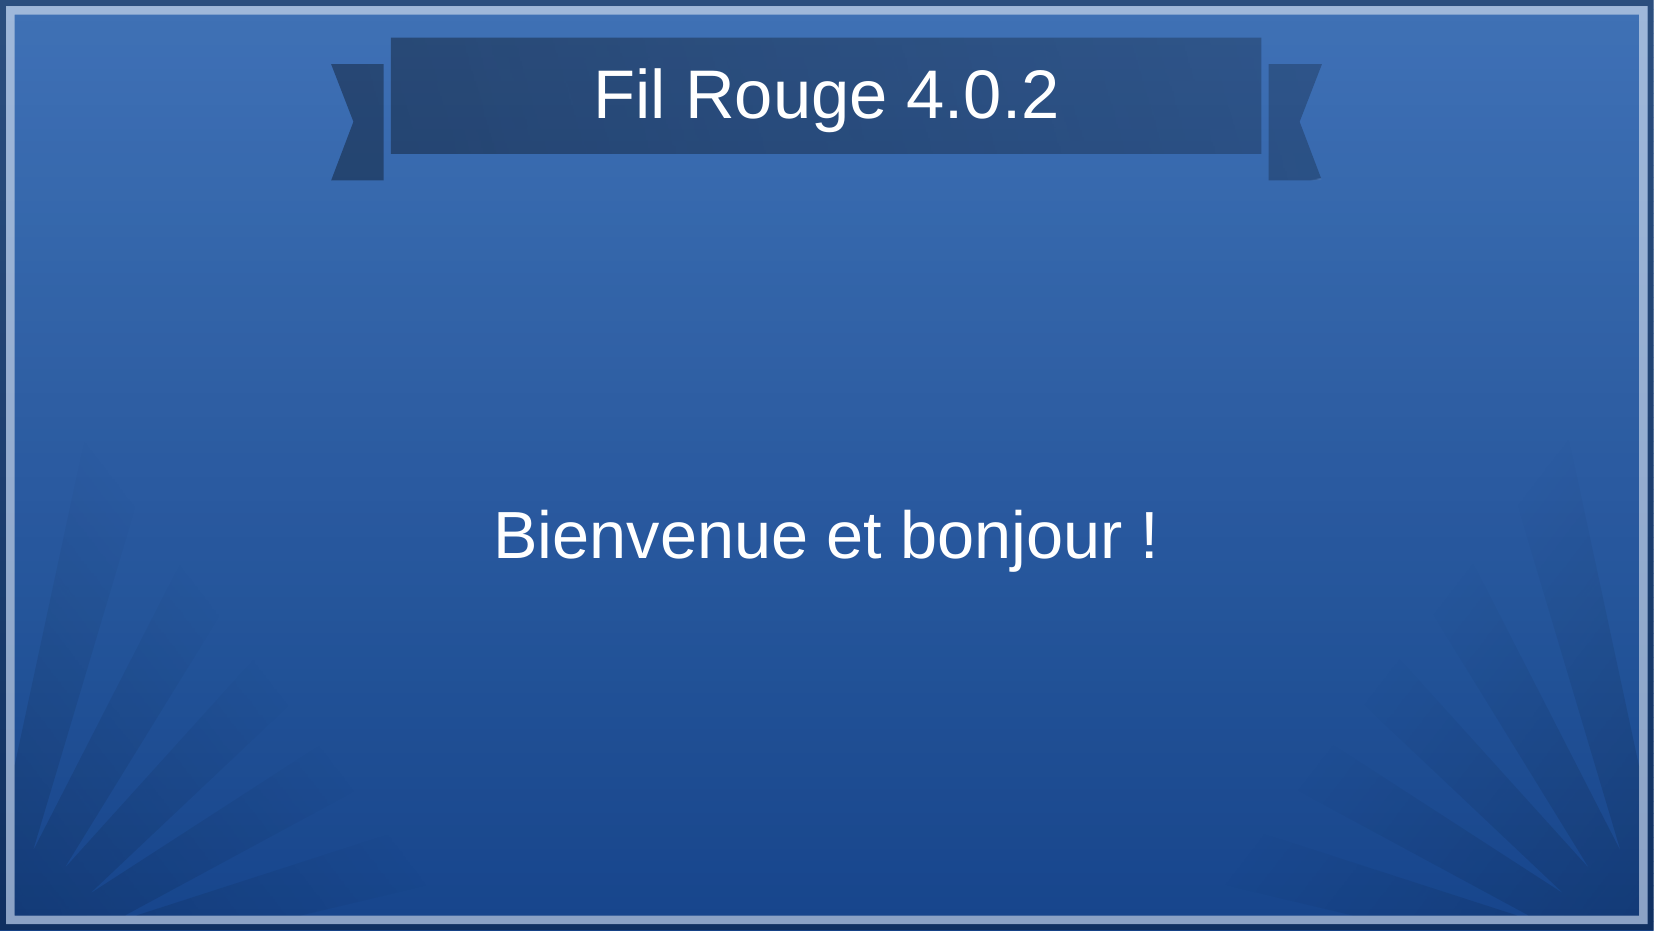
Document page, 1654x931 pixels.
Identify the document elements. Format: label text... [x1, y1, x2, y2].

title Fil Rouge 4.0.2 [389, 35, 1264, 154]
subtitle Bienvenue et bonjour ! [82, 224, 1571, 848]
